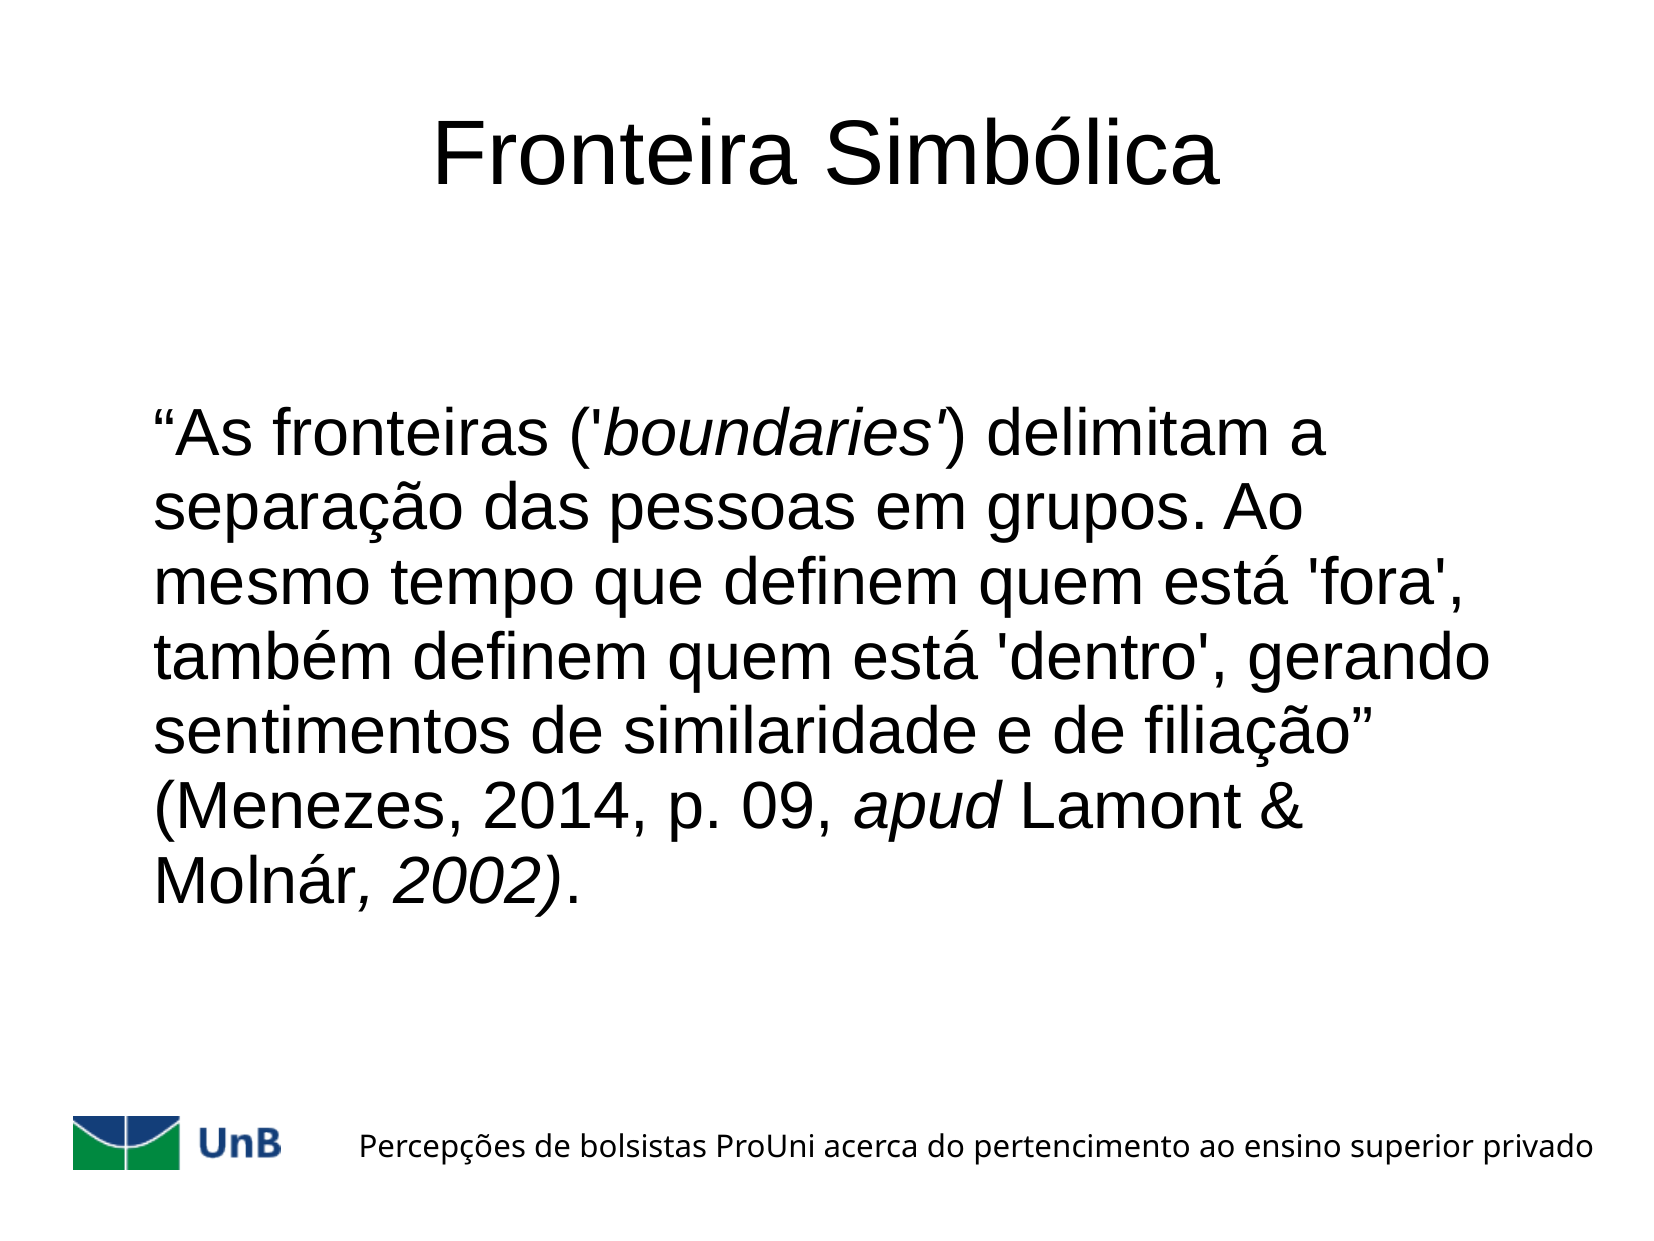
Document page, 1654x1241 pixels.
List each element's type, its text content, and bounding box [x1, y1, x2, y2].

list “As fronteiras ('boundaries') delimitam a separação das pessoas em grupos. Ao mesmo tempo que definem quem está 'fora', também definem quem está 'dentro', gerando sentimentos de similaridade e de filiação” (Menezes, 2014, p. 09, apud Lamont & Molnár, 2002). [82, 290, 1538, 1010]
picture [73, 1116, 281, 1170]
text_box Percepções de bolsistas ProUni acerca do pertencimento ao ensino superior privado [343, 1116, 1554, 1166]
title Fronteira Simbólica [82, 49, 1571, 257]
